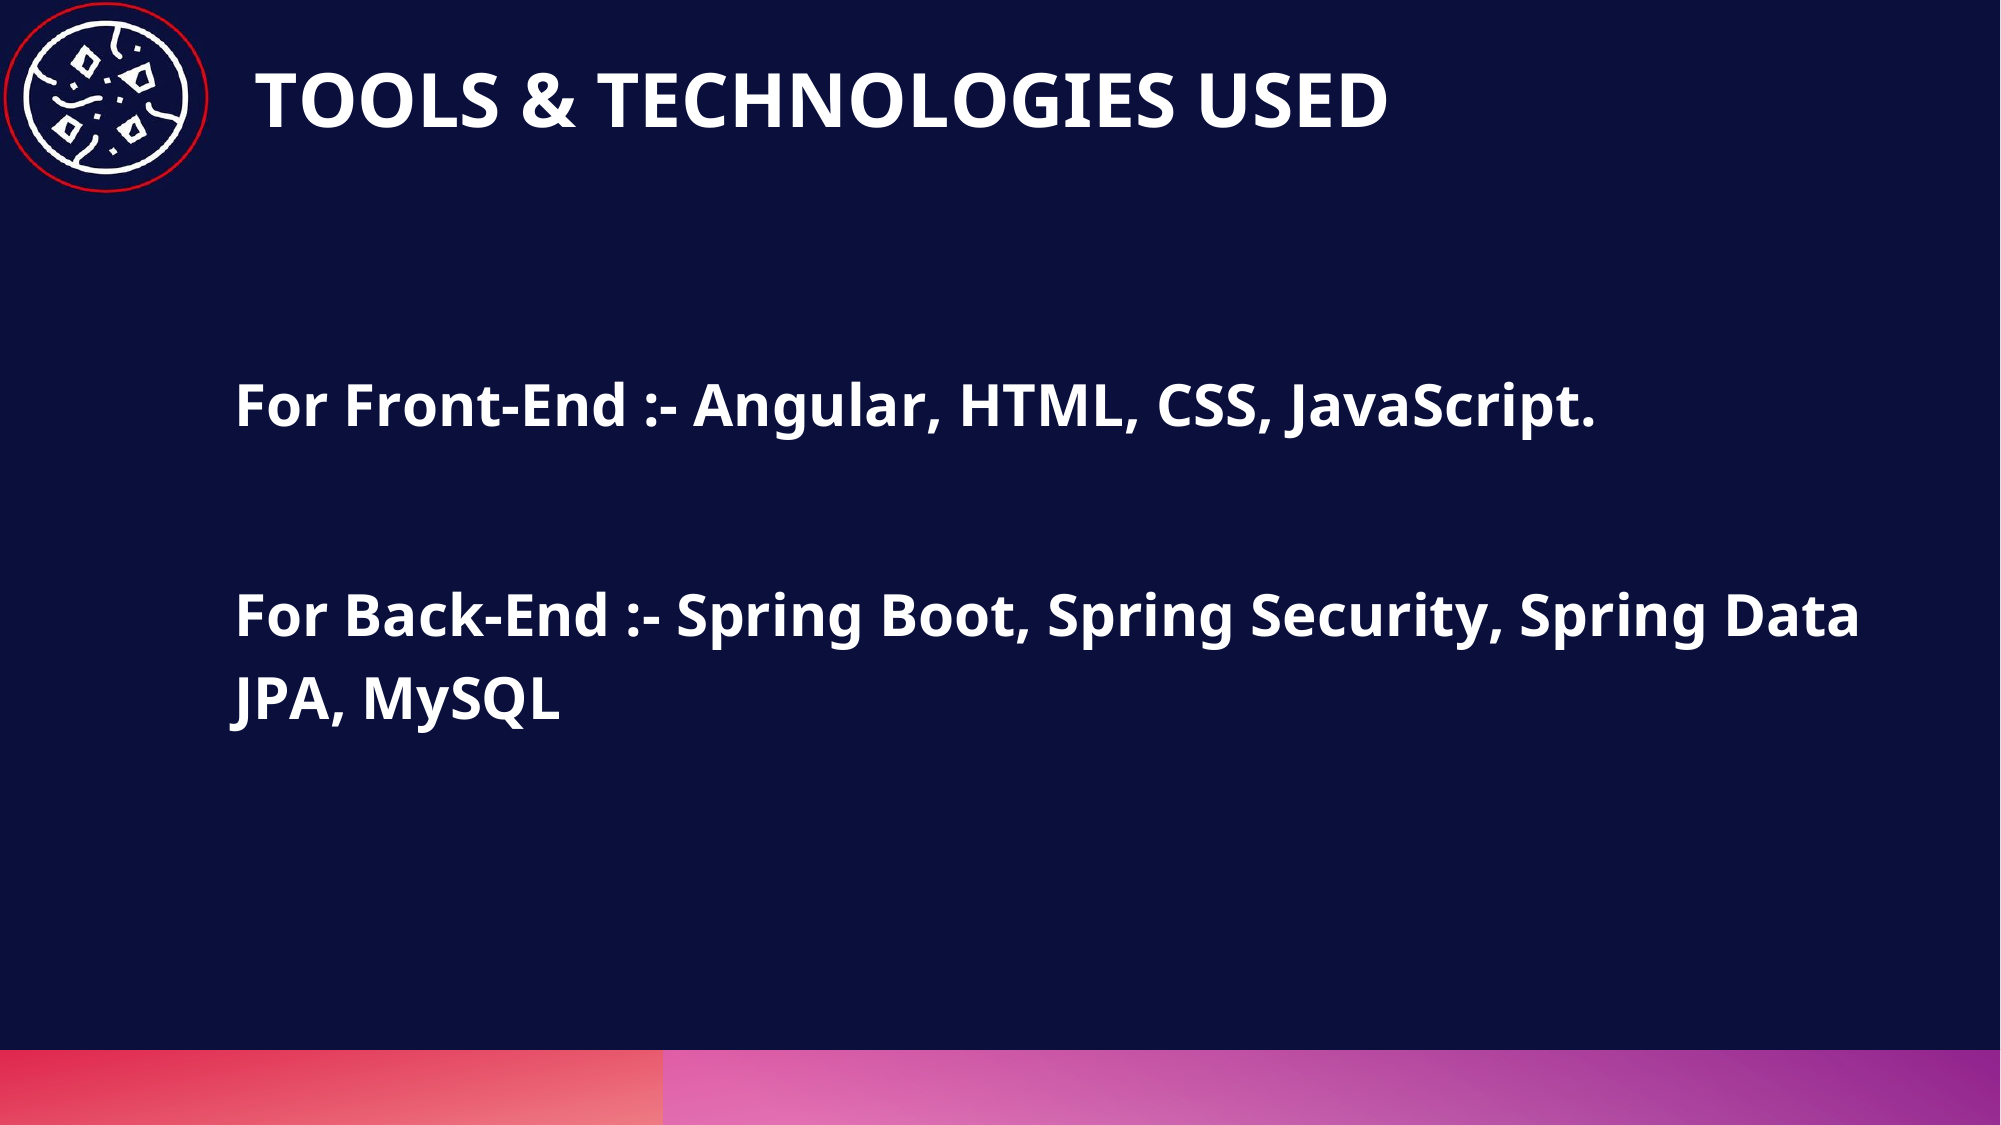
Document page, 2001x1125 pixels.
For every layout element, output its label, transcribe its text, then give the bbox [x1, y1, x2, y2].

title TOOLS & TECHNOLOGIES USED [254, 0, 1936, 143]
list For Front-End :- Angular, HTML, CSS, JavaScript. For Back-End :- Spring Boot, Spring Security, Spring Data JPA, MySQL [196, 264, 1905, 997]
picture [0, 0, 2001, 1125]
